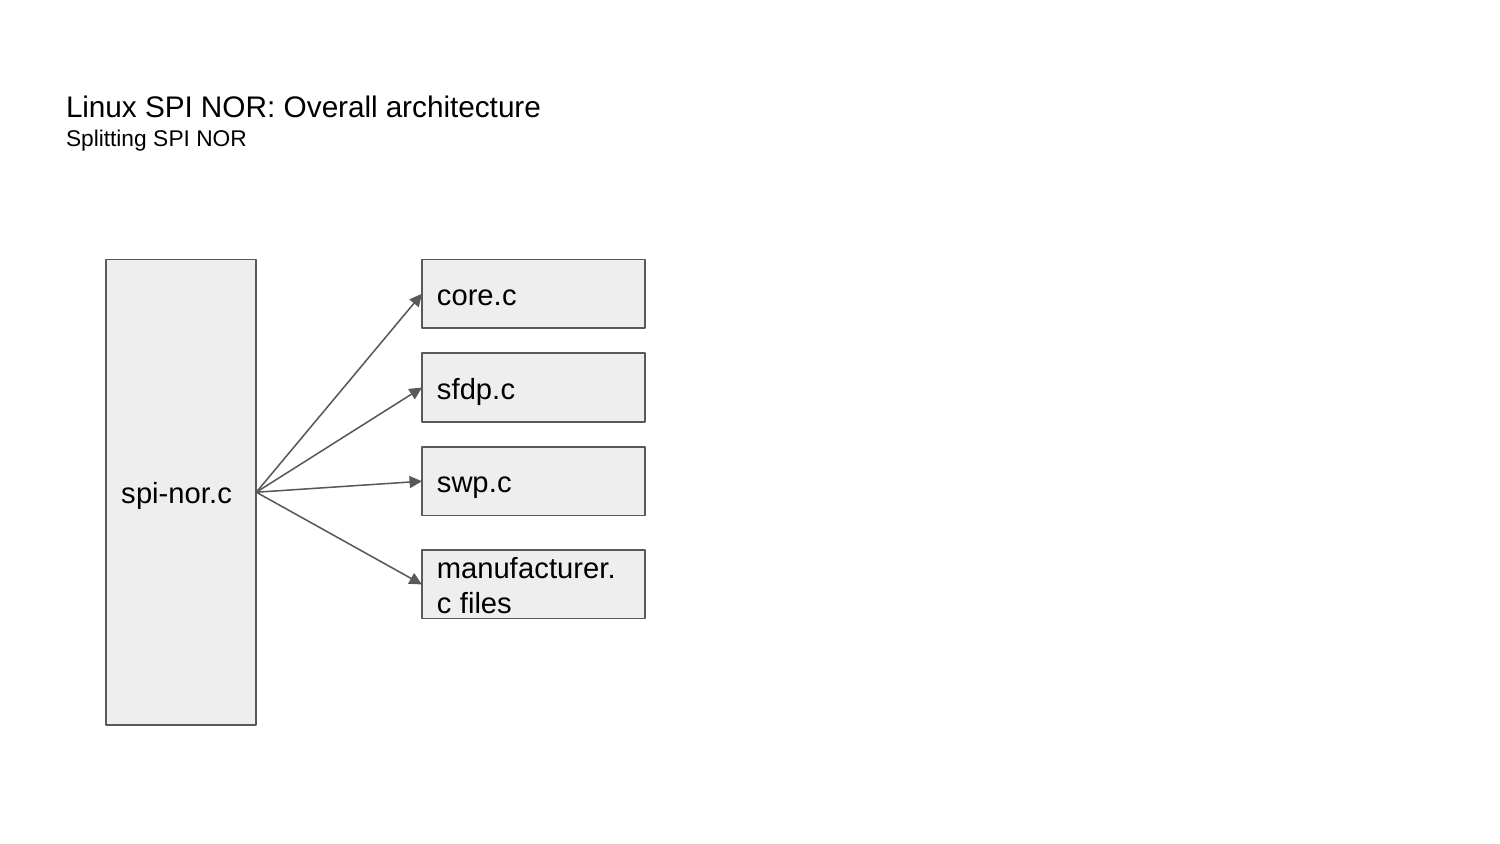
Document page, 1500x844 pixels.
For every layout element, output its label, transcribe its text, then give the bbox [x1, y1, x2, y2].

text_box core.c [421, 259, 646, 328]
text_box manufacturer.c files [421, 549, 646, 619]
text_box swp.c [421, 446, 646, 516]
text_box sfdp.c [421, 353, 646, 422]
text_box spi-nor.c [106, 259, 257, 725]
title Linux SPI NOR: Overall architecture Splitting SPI NOR [51, 72, 1449, 167]
